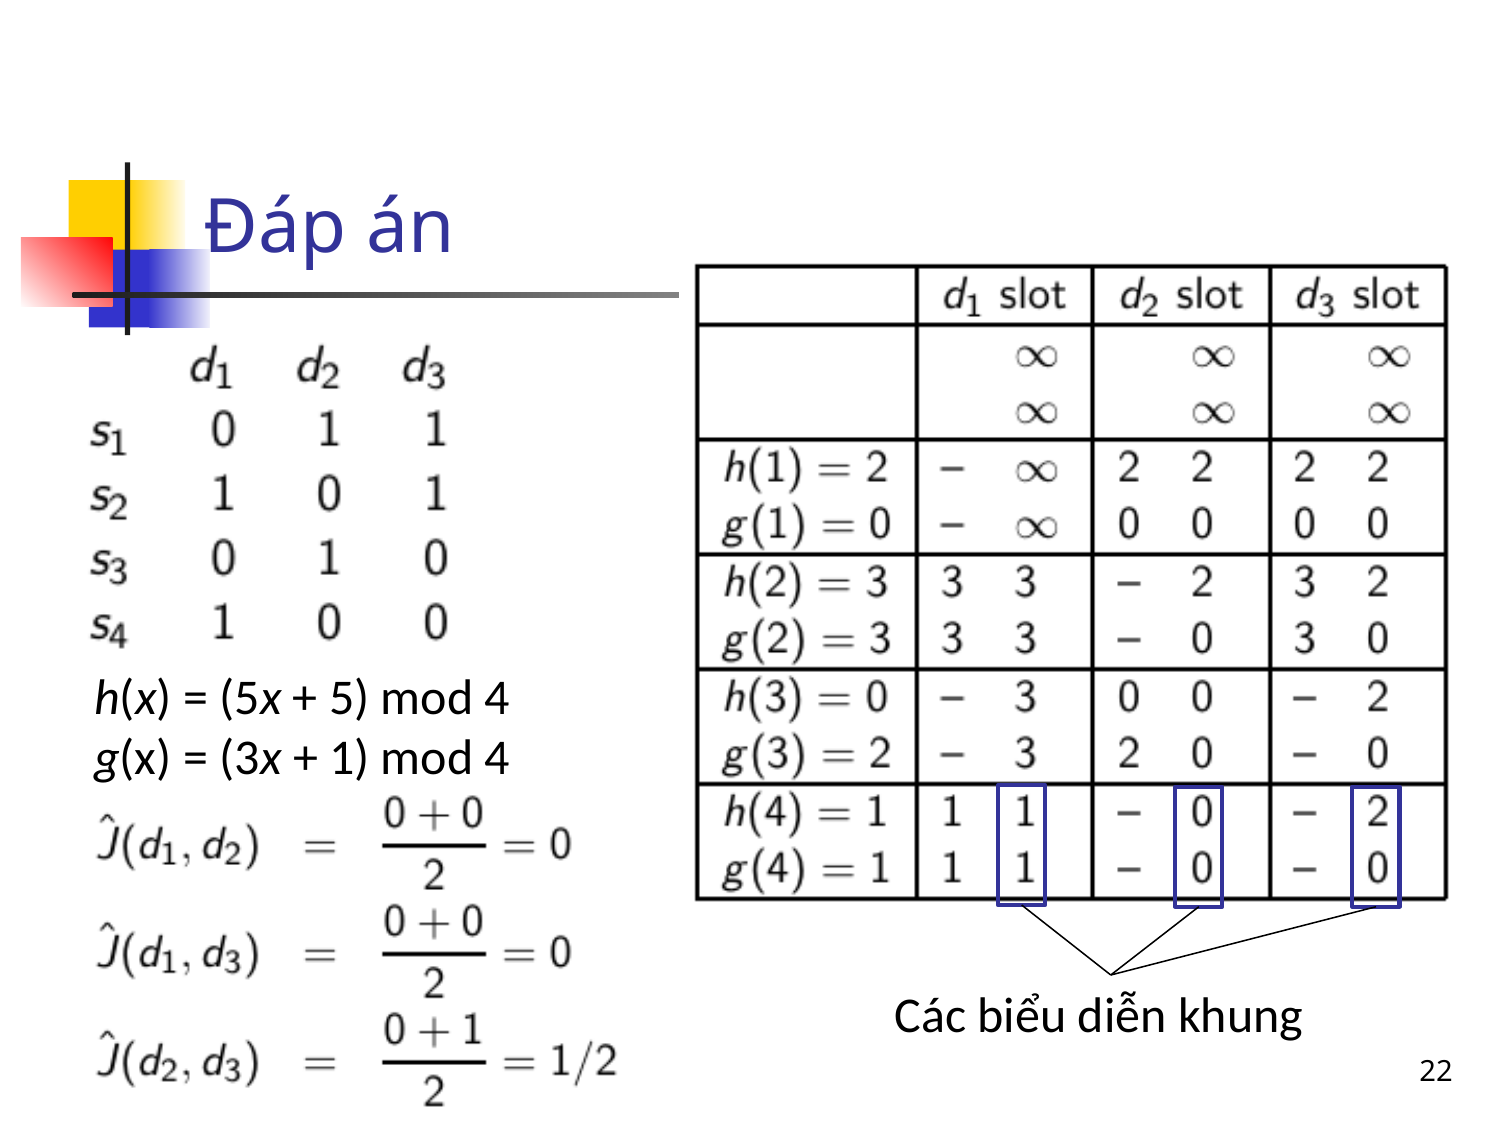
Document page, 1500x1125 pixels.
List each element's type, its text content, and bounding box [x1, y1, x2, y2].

slide_number <number> [1155, 1024, 1468, 1100]
text_box h(x) = (5x + 5) mod 4 g(x) = (3x + 1) mod 4 [79, 657, 631, 793]
picture [1177, 789, 1220, 905]
picture [679, 246, 1459, 914]
picture [82, 790, 636, 1115]
picture [1354, 789, 1397, 905]
title Đáp án [188, 35, 1468, 275]
picture [82, 339, 457, 656]
text_box Các biểu diễn khung [879, 975, 1342, 1074]
picture [1000, 787, 1043, 903]
